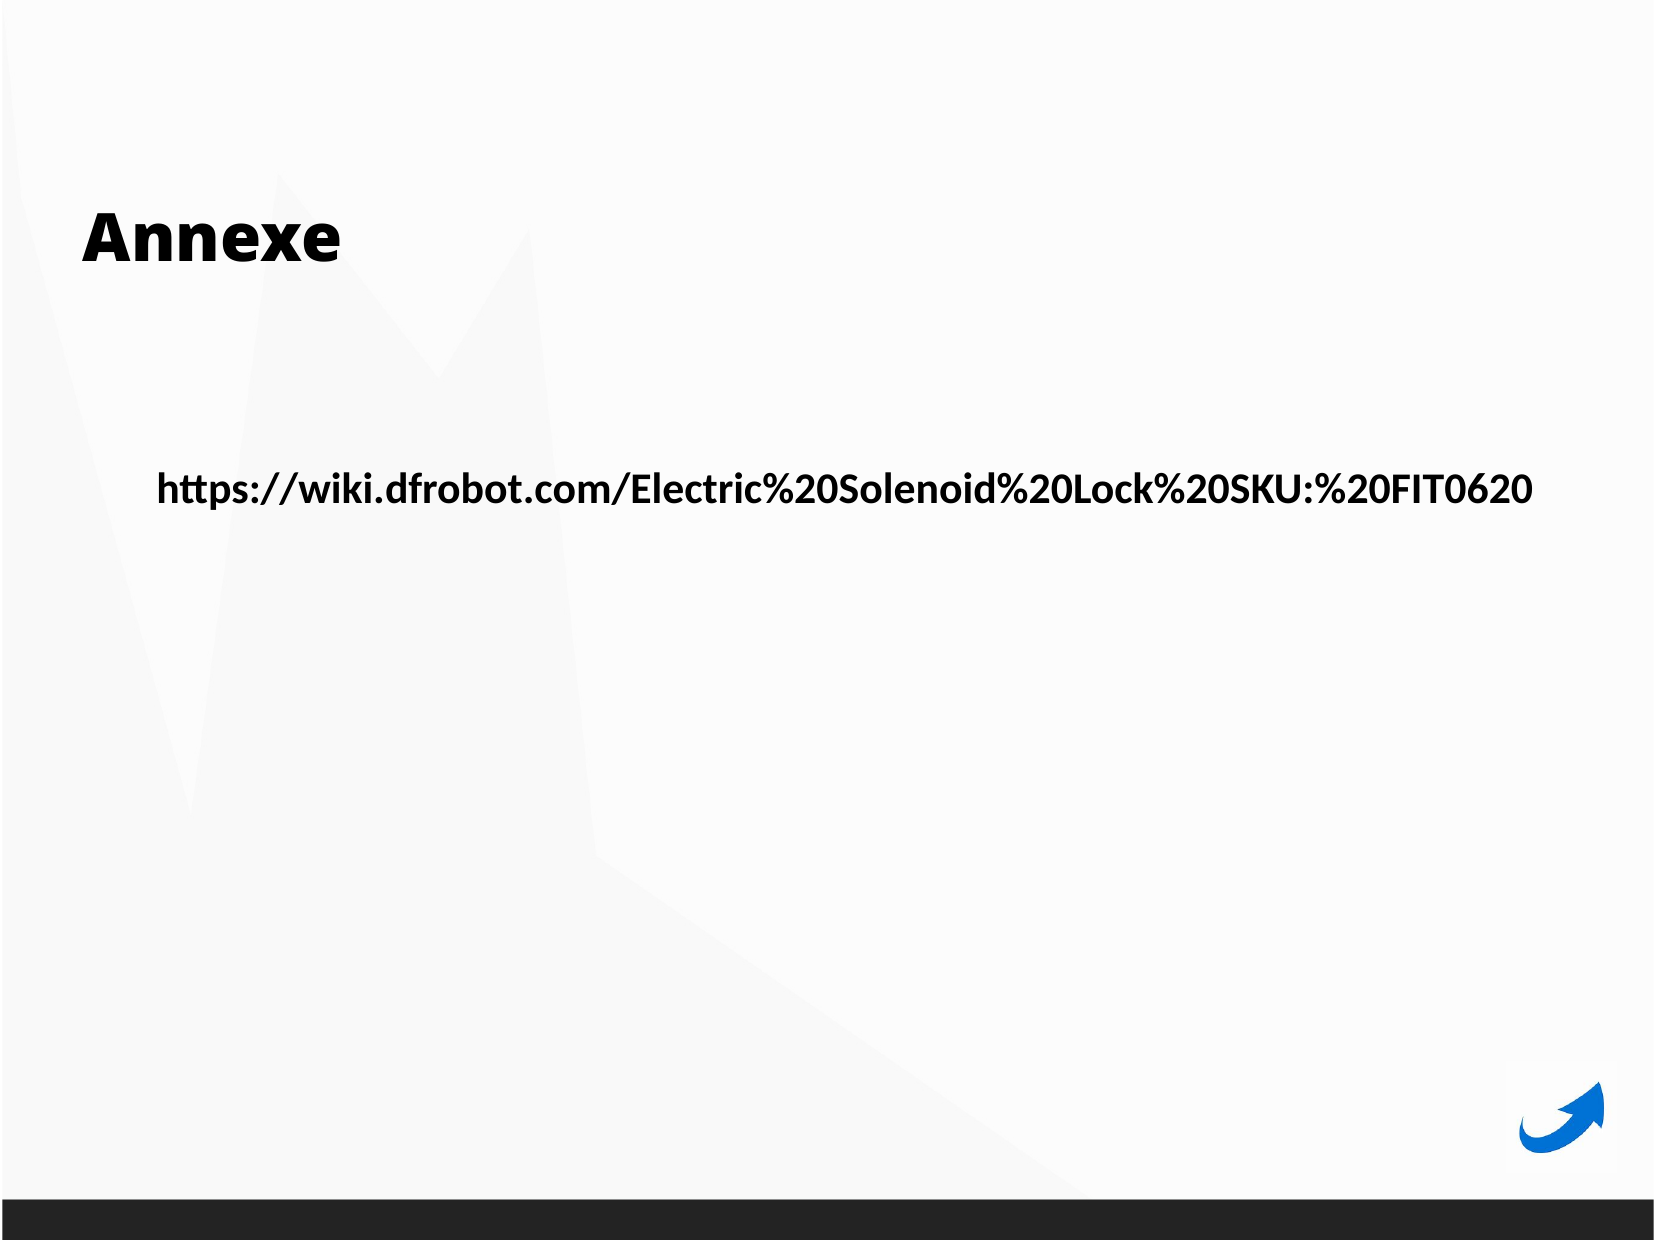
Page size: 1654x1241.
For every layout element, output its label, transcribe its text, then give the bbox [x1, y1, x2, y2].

picture [2, 0, 1654, 1241]
subtitle https://wiki.dfrobot.com/Electric%20Solenoid%20Lock%20SKU:%20FIT0620 [82, 464, 1571, 515]
title Annexe [82, 132, 1571, 340]
